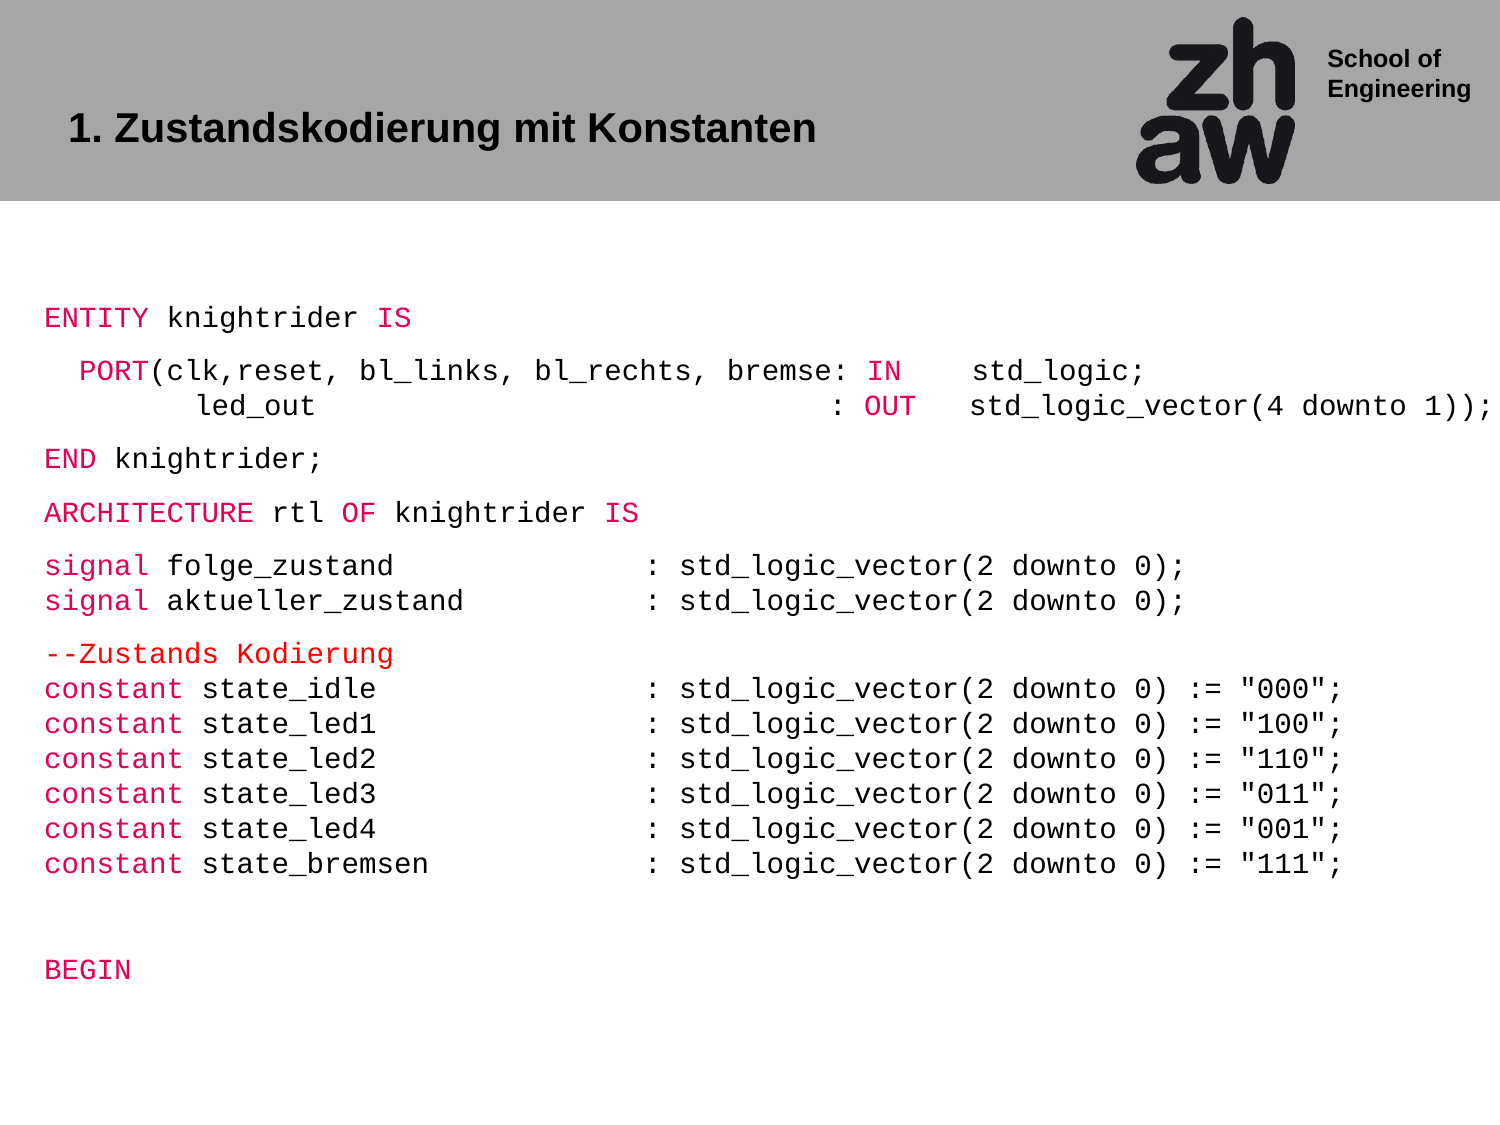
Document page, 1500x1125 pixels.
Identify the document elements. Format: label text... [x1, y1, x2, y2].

title 1. Zustandskodierung mit Konstanten [53, 78, 1466, 173]
picture [1136, 173, 1295, 184]
picture [1136, 17, 1295, 78]
text_box ENTITY knightrider IS PORT(clk,reset, bl_links, bl_rechts, bremse: IN std_logic; led_out : OUT std_logic_vector(4 downto 1)); END knightrider; ARCHITECTURE rtl OF knightrider IS signal folge_zustand : std_logic_vector(2 downto 0); signal aktueller_zustand : std_logic_vector(2 downto 0); --Zustands Kodierung constant state_idle : std_logic_vector(2 downto 0) := "000"; constant state_led1 : std_logic_vector(2 downto 0) := "100"; constant state_led2 : std_logic_vector(2 downto 0) := "110"; constant state_led3 : std_logic_vector(2 downto 0) := "011"; constant state_led4 : std_logic_vector(2 downto 0) := "001"; constant state_bremsen : std_logic_vector(2 downto 0) := "111"; BEGIN [29, 290, 1500, 993]
